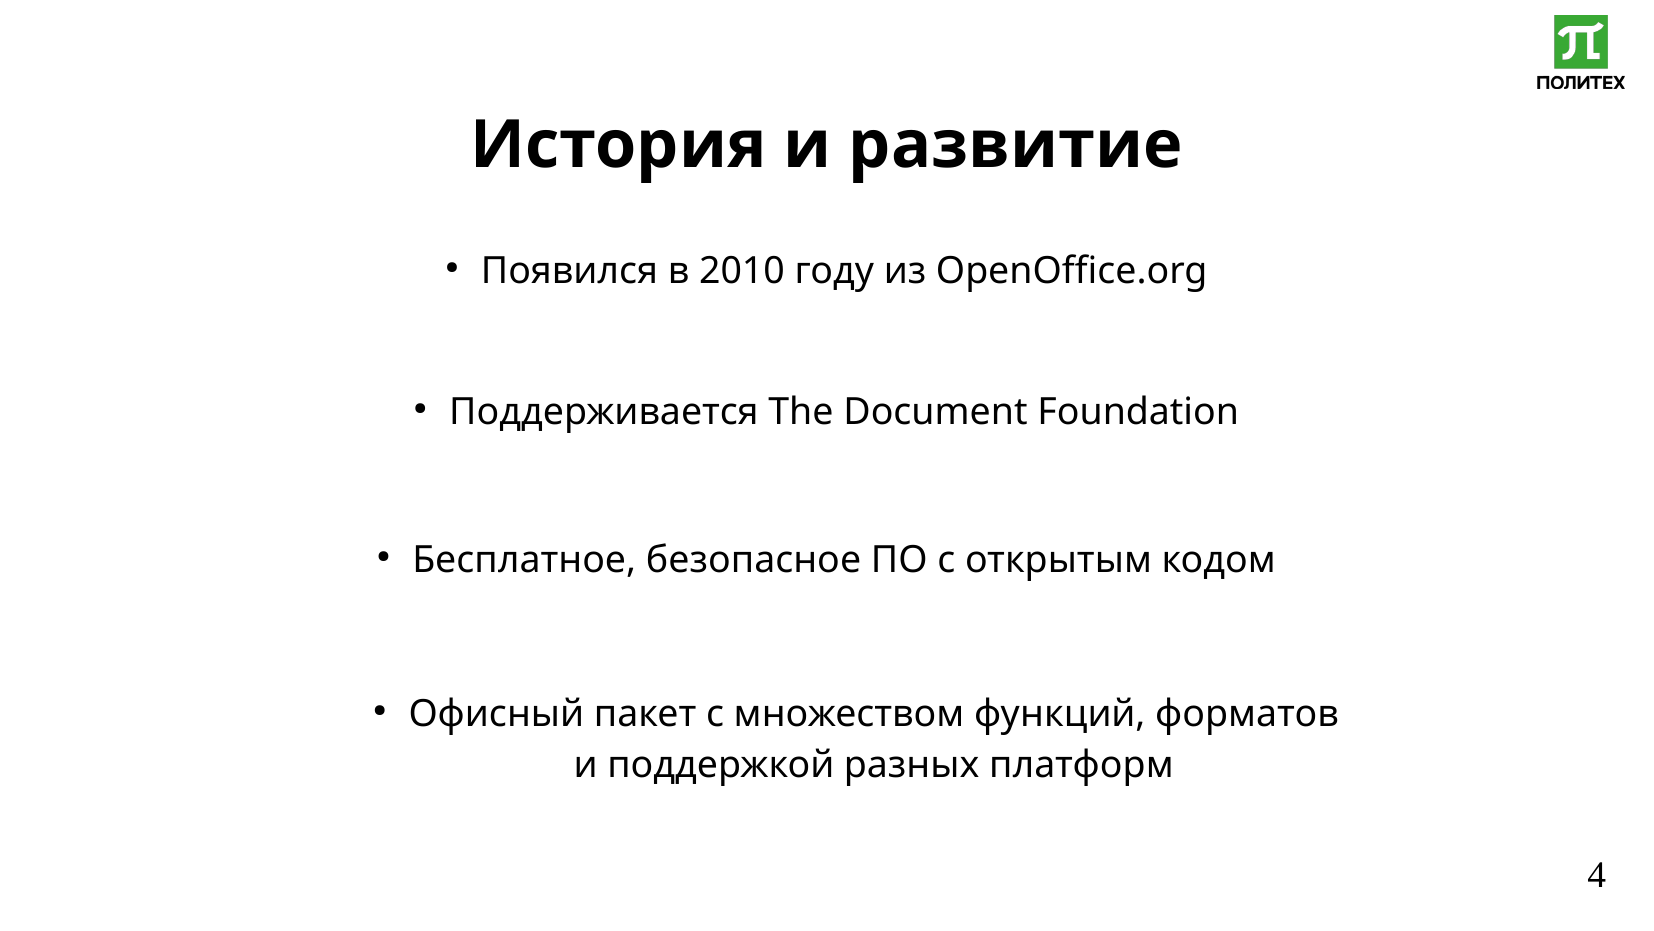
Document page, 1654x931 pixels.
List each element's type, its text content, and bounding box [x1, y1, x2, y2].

text_box Офисный пакет с множеством функций, форматов и поддержкой разных платформ [354, 679, 1359, 797]
text_box Появился в 2010 году из OpenOffice.org [0, 236, 1654, 303]
text_box Поддерживается The Document Foundation [0, 377, 1654, 443]
text_box Бесплатное, безопасное ПО с открытым кодом [0, 524, 1654, 591]
picture [1537, 15, 1625, 89]
text_box <number> [1572, 847, 1654, 931]
text_box История и развитие [0, 88, 1654, 236]
